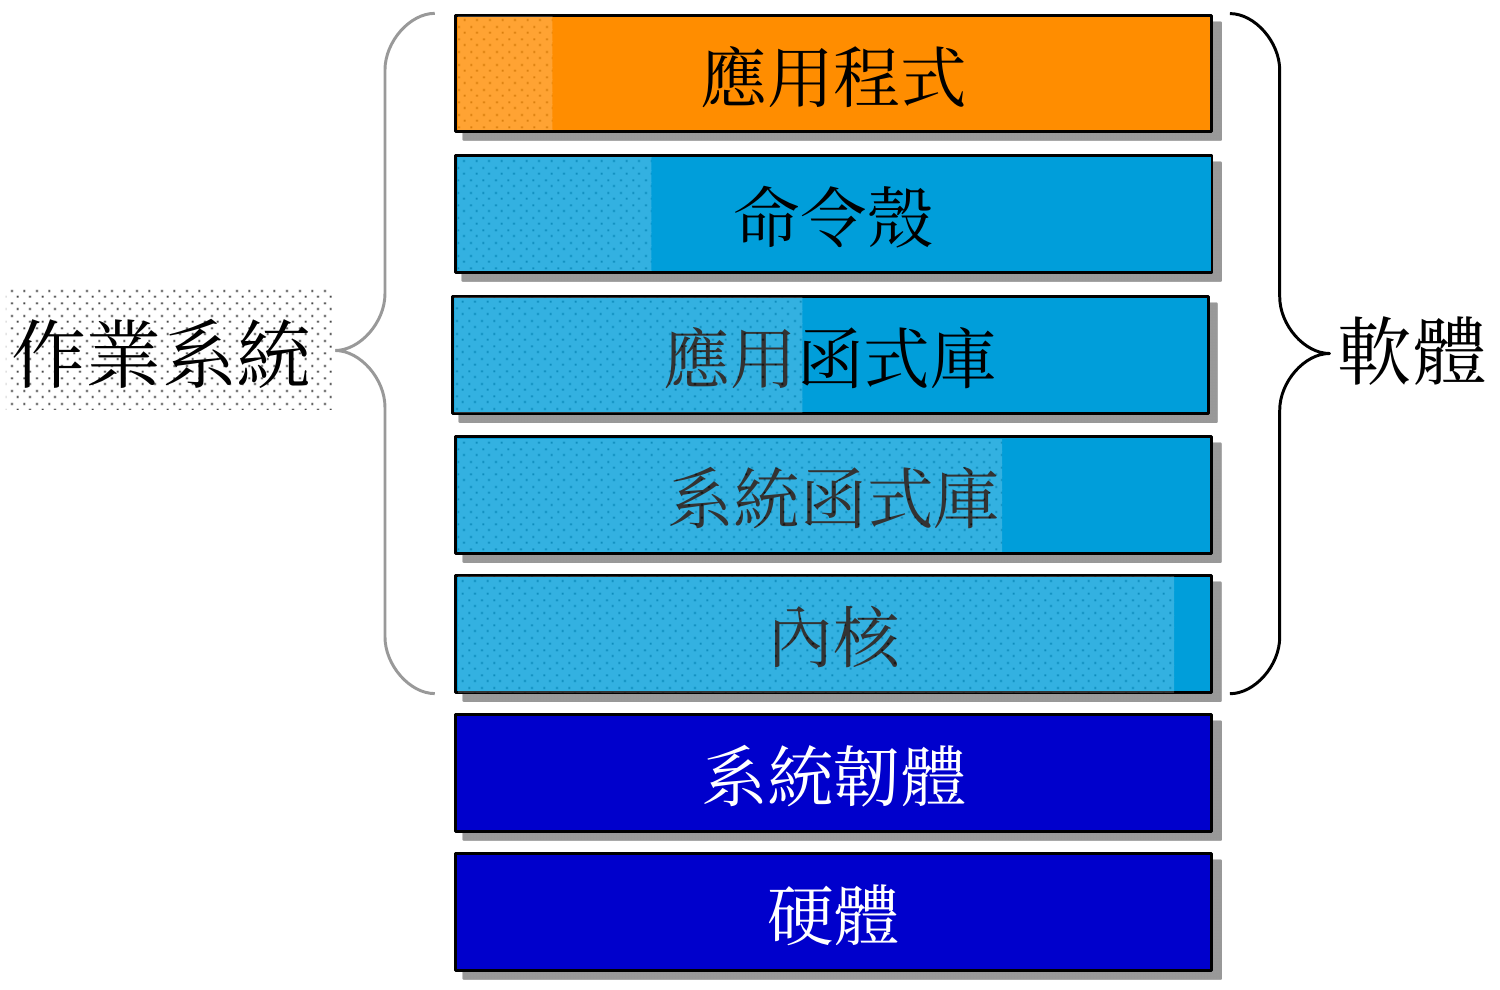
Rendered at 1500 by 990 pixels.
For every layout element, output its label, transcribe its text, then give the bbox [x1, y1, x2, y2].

text_box 硬體 [455, 853, 1212, 971]
text_box 應用函式庫 [452, 296, 1209, 414]
text_box [457, 157, 652, 271]
text_box [454, 297, 803, 413]
text_box 內核 [455, 575, 1212, 693]
text_box [458, 16, 553, 130]
text_box [457, 439, 1003, 552]
text_box 命令殼 [455, 155, 1212, 273]
text_box 系統韌體 [455, 714, 1212, 832]
text_box 作業系統 [5, 289, 336, 410]
text_box 軟體 [1331, 247, 1500, 447]
text_box [458, 576, 1175, 693]
text_box 應用程式 [455, 15, 1212, 132]
text_box 系統函式庫 [455, 436, 1212, 554]
